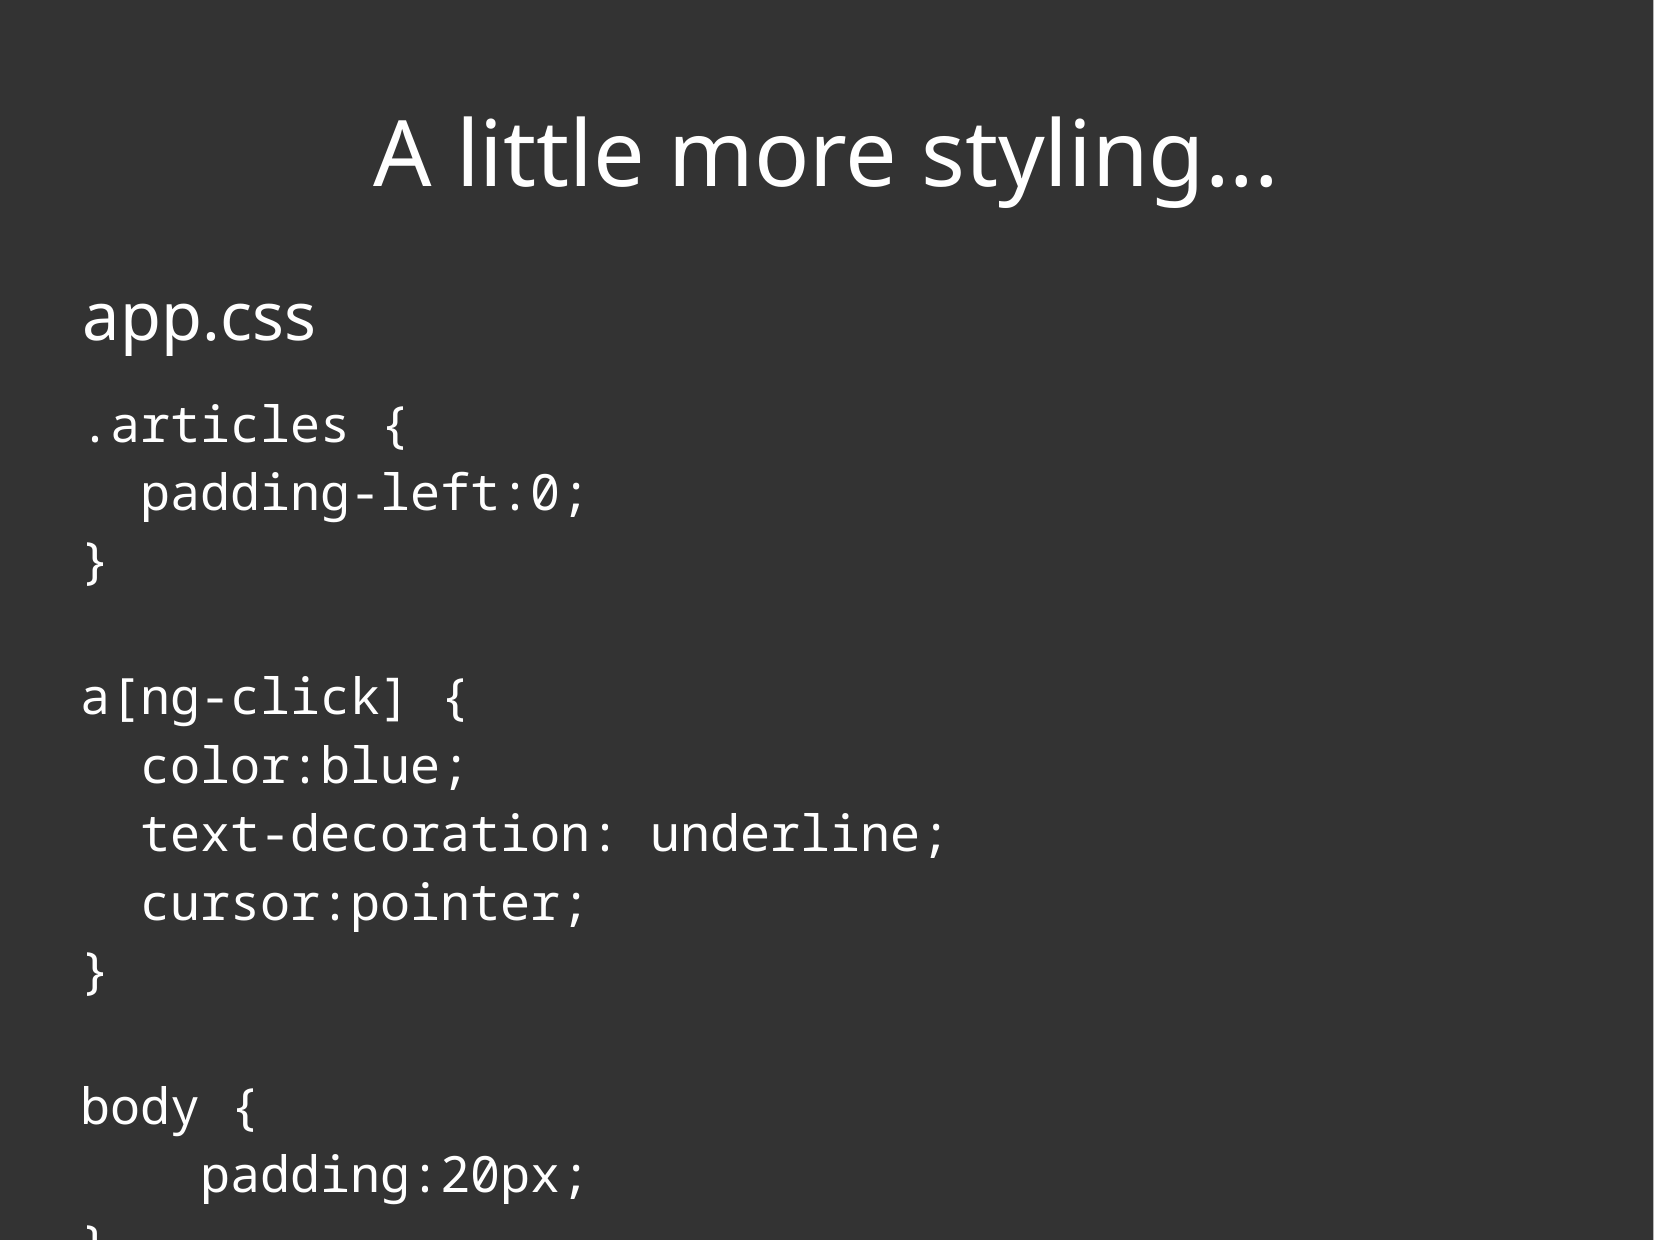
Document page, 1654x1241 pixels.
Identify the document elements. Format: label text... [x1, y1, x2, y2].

title app.css [82, 242, 1572, 388]
title A little more styling... [82, 47, 1571, 242]
text_box .articles { padding-left:0; } a[ng-click] { color:blue; text-decoration: underline; cursor:pointer; } body { padding:20px; } [65, 381, 1554, 1097]
